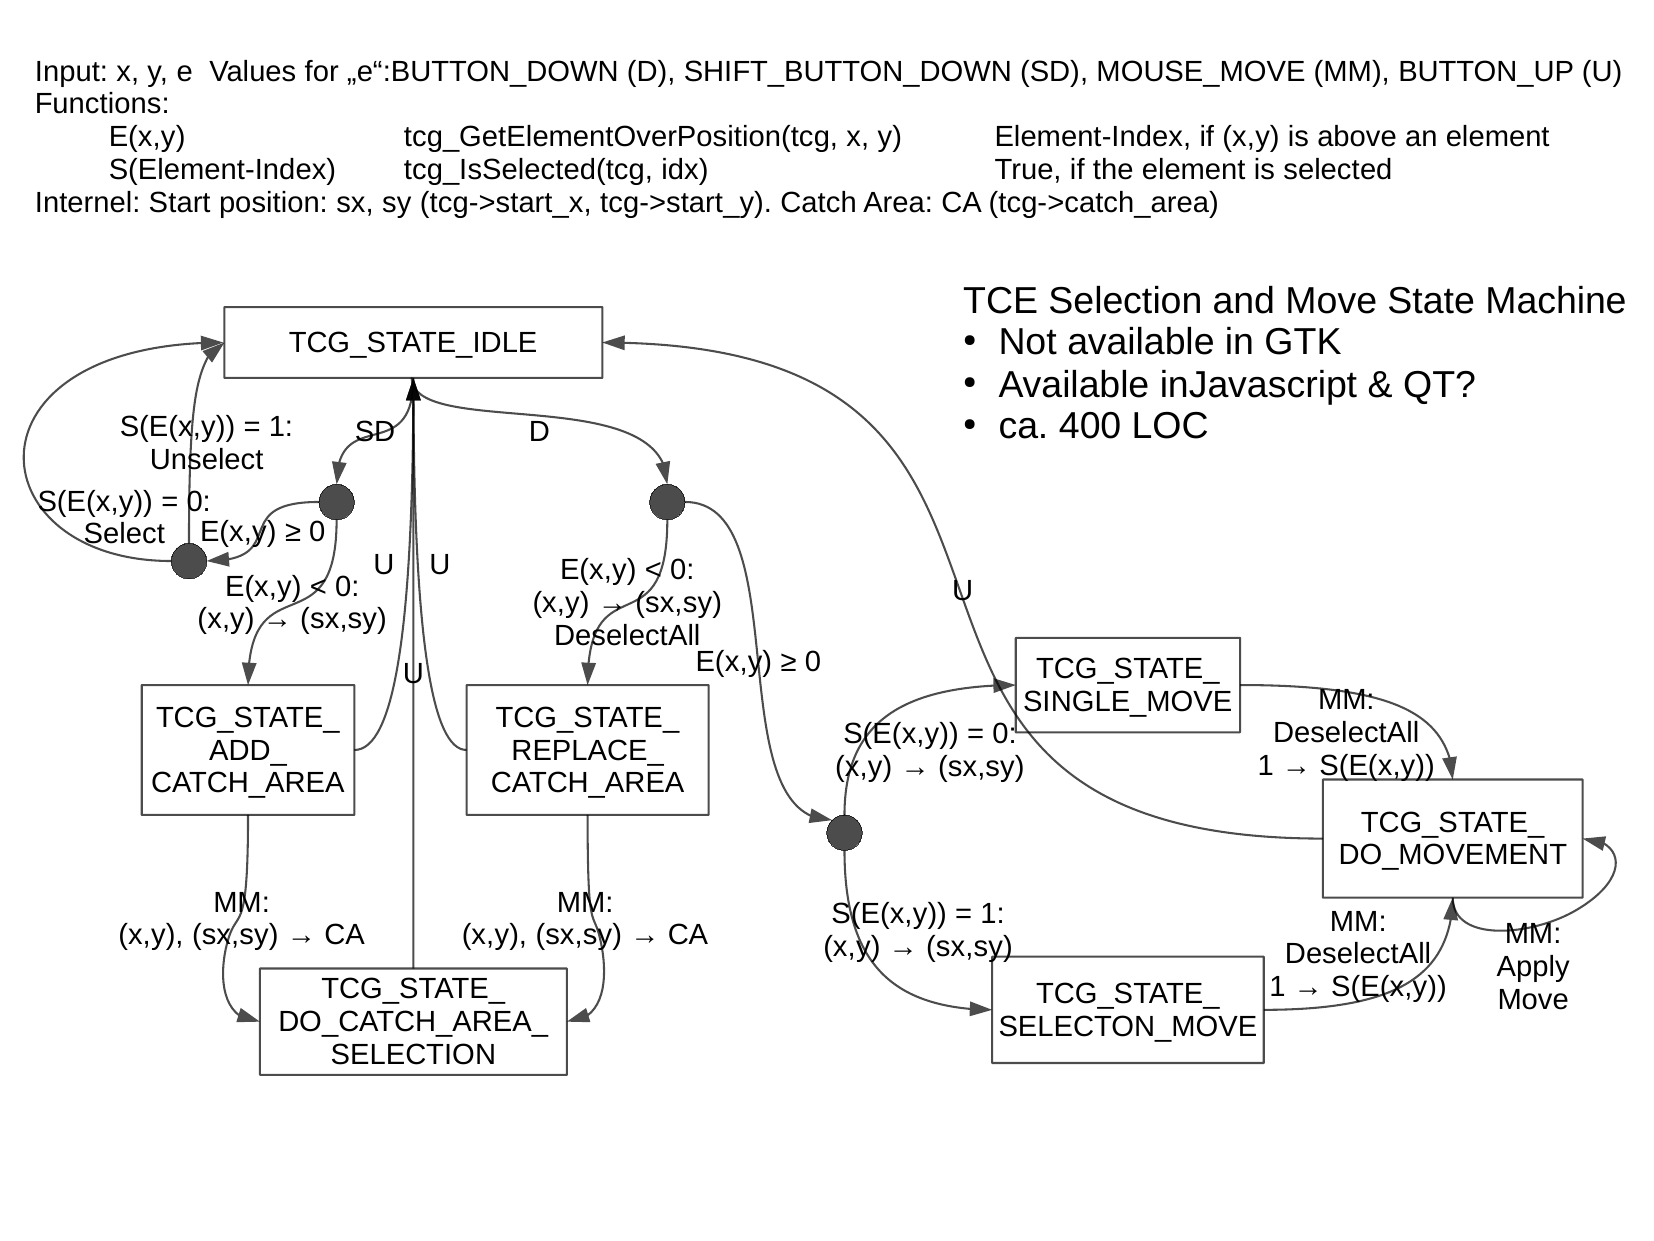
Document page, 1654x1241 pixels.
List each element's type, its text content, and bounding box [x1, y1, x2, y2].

text_box TCG_STATE_IDLE [224, 307, 603, 378]
text_box TCG_STATE_ SELECTON_MOVE [992, 956, 1264, 1063]
text_box TCE Selection and Move State Machine Not available in GTK Available inJavascript & QT? ca. 400 LOC [948, 271, 1642, 497]
text_box TCG_STATE_ REPLACE_ CATCH_AREA [466, 685, 709, 815]
text_box TCG_STATE_ DO_MOVEMENT [1322, 779, 1583, 898]
text_box TCG_STATE_ DO_CATCH_AREA_ SELECTION [259, 968, 567, 1075]
text_box [318, 484, 355, 520]
text_box Input: x, y, e Values for „e“:BUTTON_DOWN (D), SHIFT_BUTTON_DOWN (SD), MOUSE_MOVE (MM), BUTTON_UP (U) Functions: E(x,y) tcg_GetElementOverPosition(tcg, x, y) Element-Index, if (x,y) is above an element S(Element-Index) tcg_IsSelected(tcg, idx) True, if the element is selected Internel: Start position: sx, sy (tcg->start_x, tcg->start_y). Catch Area: CA (tcg->catch_area) [20, 47, 1642, 259]
text_box TCG_STATE_ SINGLE_MOVE [1015, 637, 1241, 733]
text_box TCG_STATE_ ADD_ CATCH_AREA [141, 685, 355, 815]
text_box [171, 543, 207, 579]
text_box [649, 484, 686, 520]
text_box [826, 814, 863, 851]
